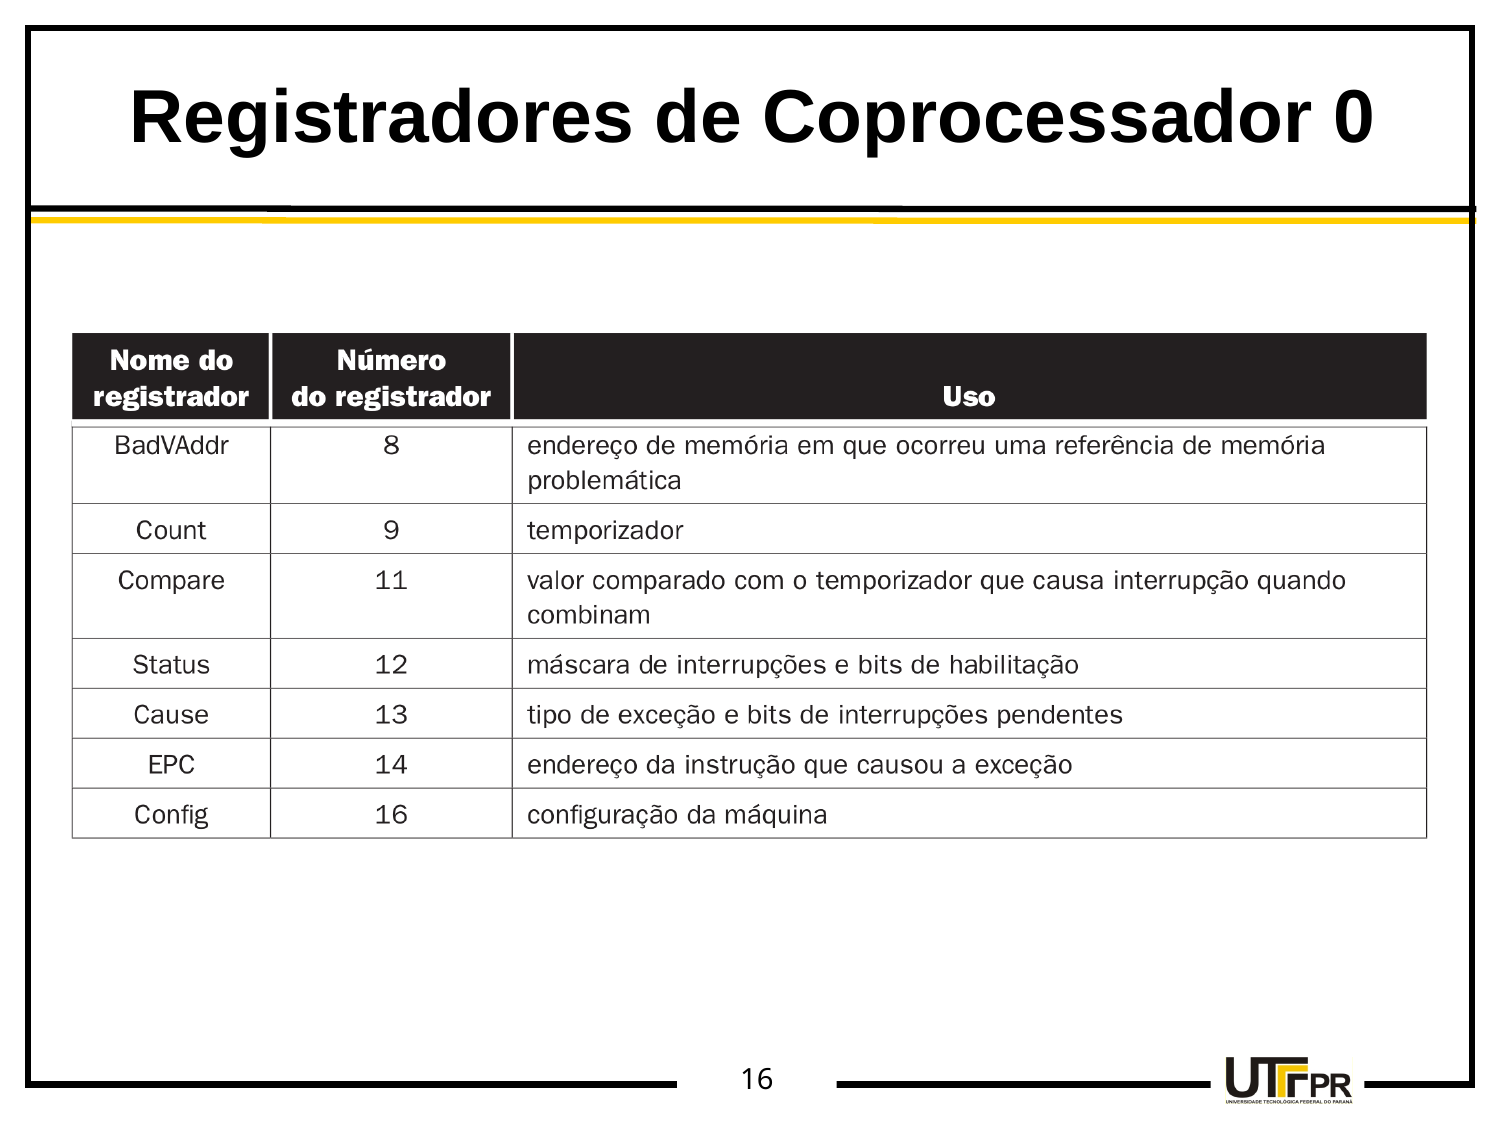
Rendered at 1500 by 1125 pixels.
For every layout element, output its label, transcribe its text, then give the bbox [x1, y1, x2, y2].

title Registradores de Coprocessador 0 [29, 29, 1477, 207]
picture [1225, 1057, 1353, 1104]
picture [63, 324, 1437, 846]
